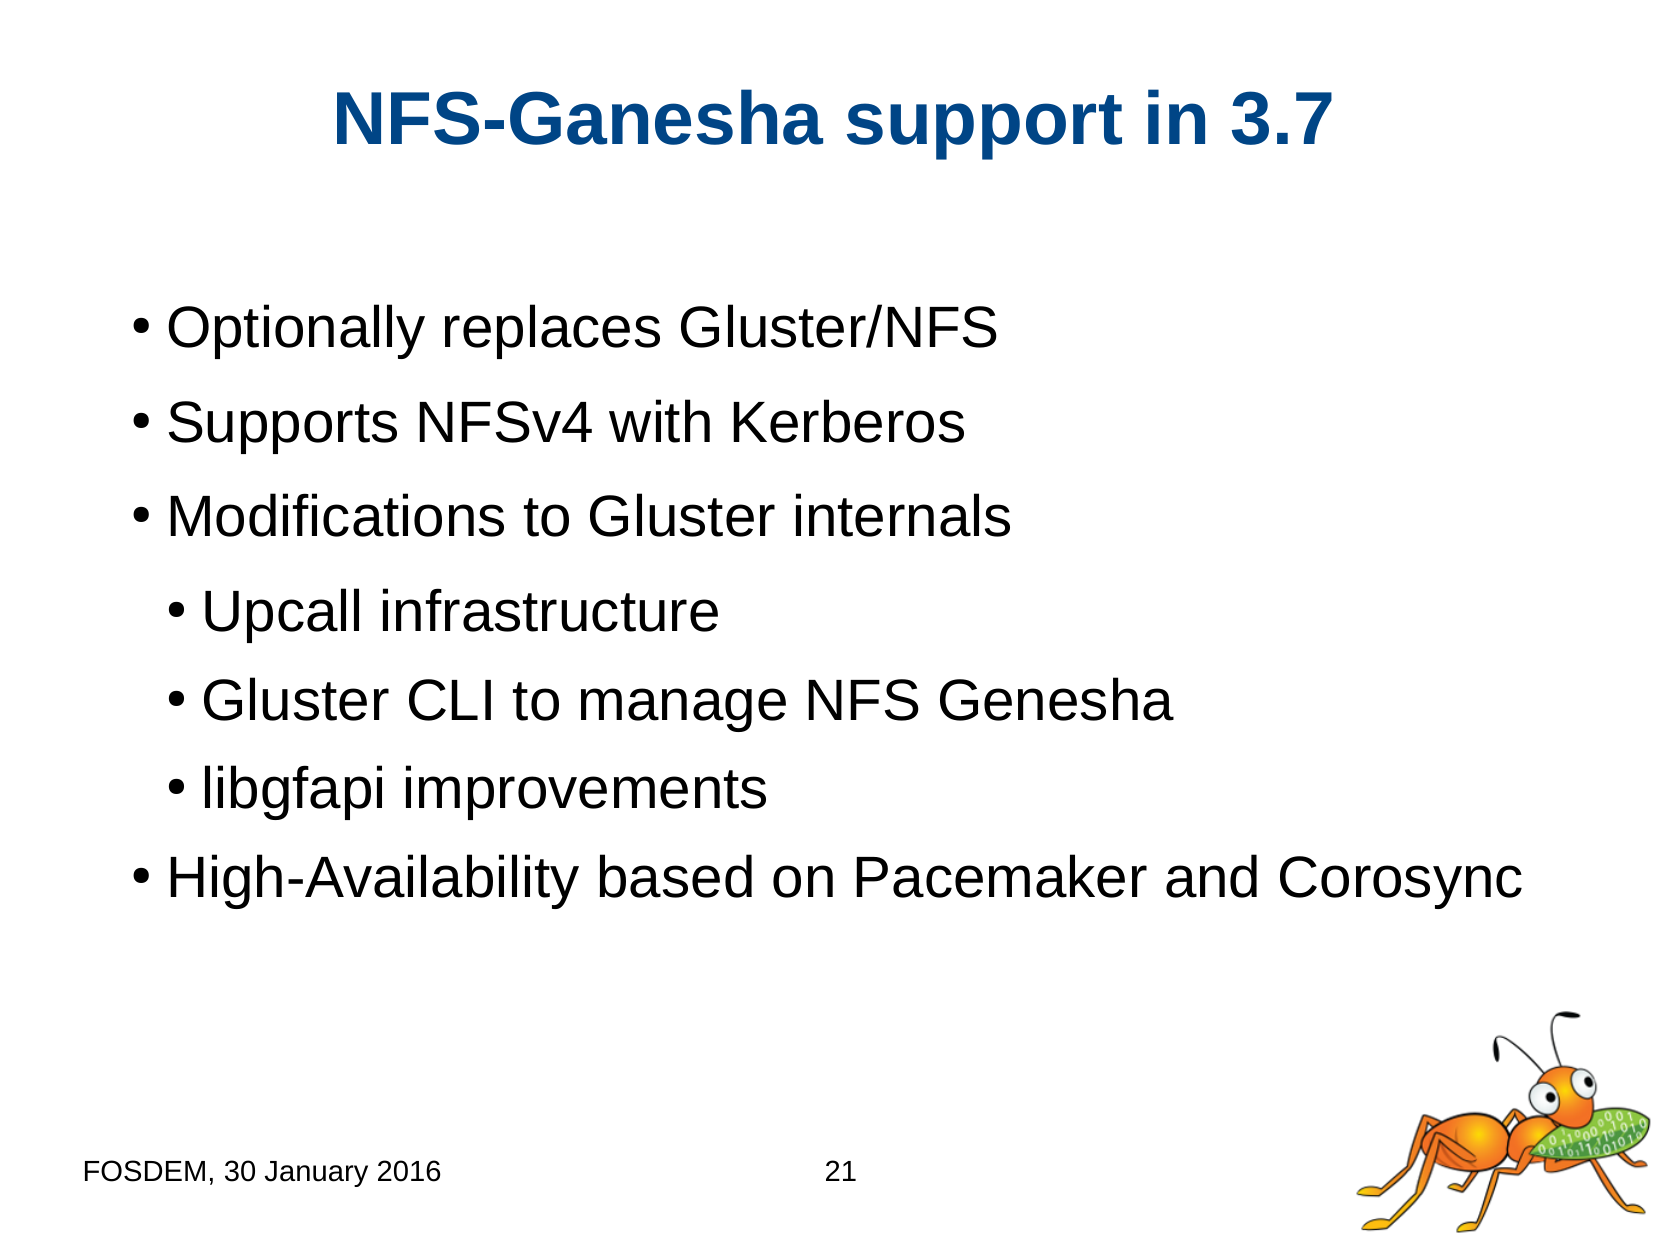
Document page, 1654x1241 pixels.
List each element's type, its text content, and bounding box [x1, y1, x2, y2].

list Optionally replaces Gluster/NFS Supports NFSv4 with Kerberos Modifications to Gluster internals Upcall infrastructure Gluster CLI to manage NFS Genesha libgfapi improvements High-Availability based on Pacemaker and Corosync [130, 294, 1619, 1120]
title NFS-Ganesha support in 3.7 [90, 15, 1579, 223]
picture [1353, 1009, 1654, 1235]
